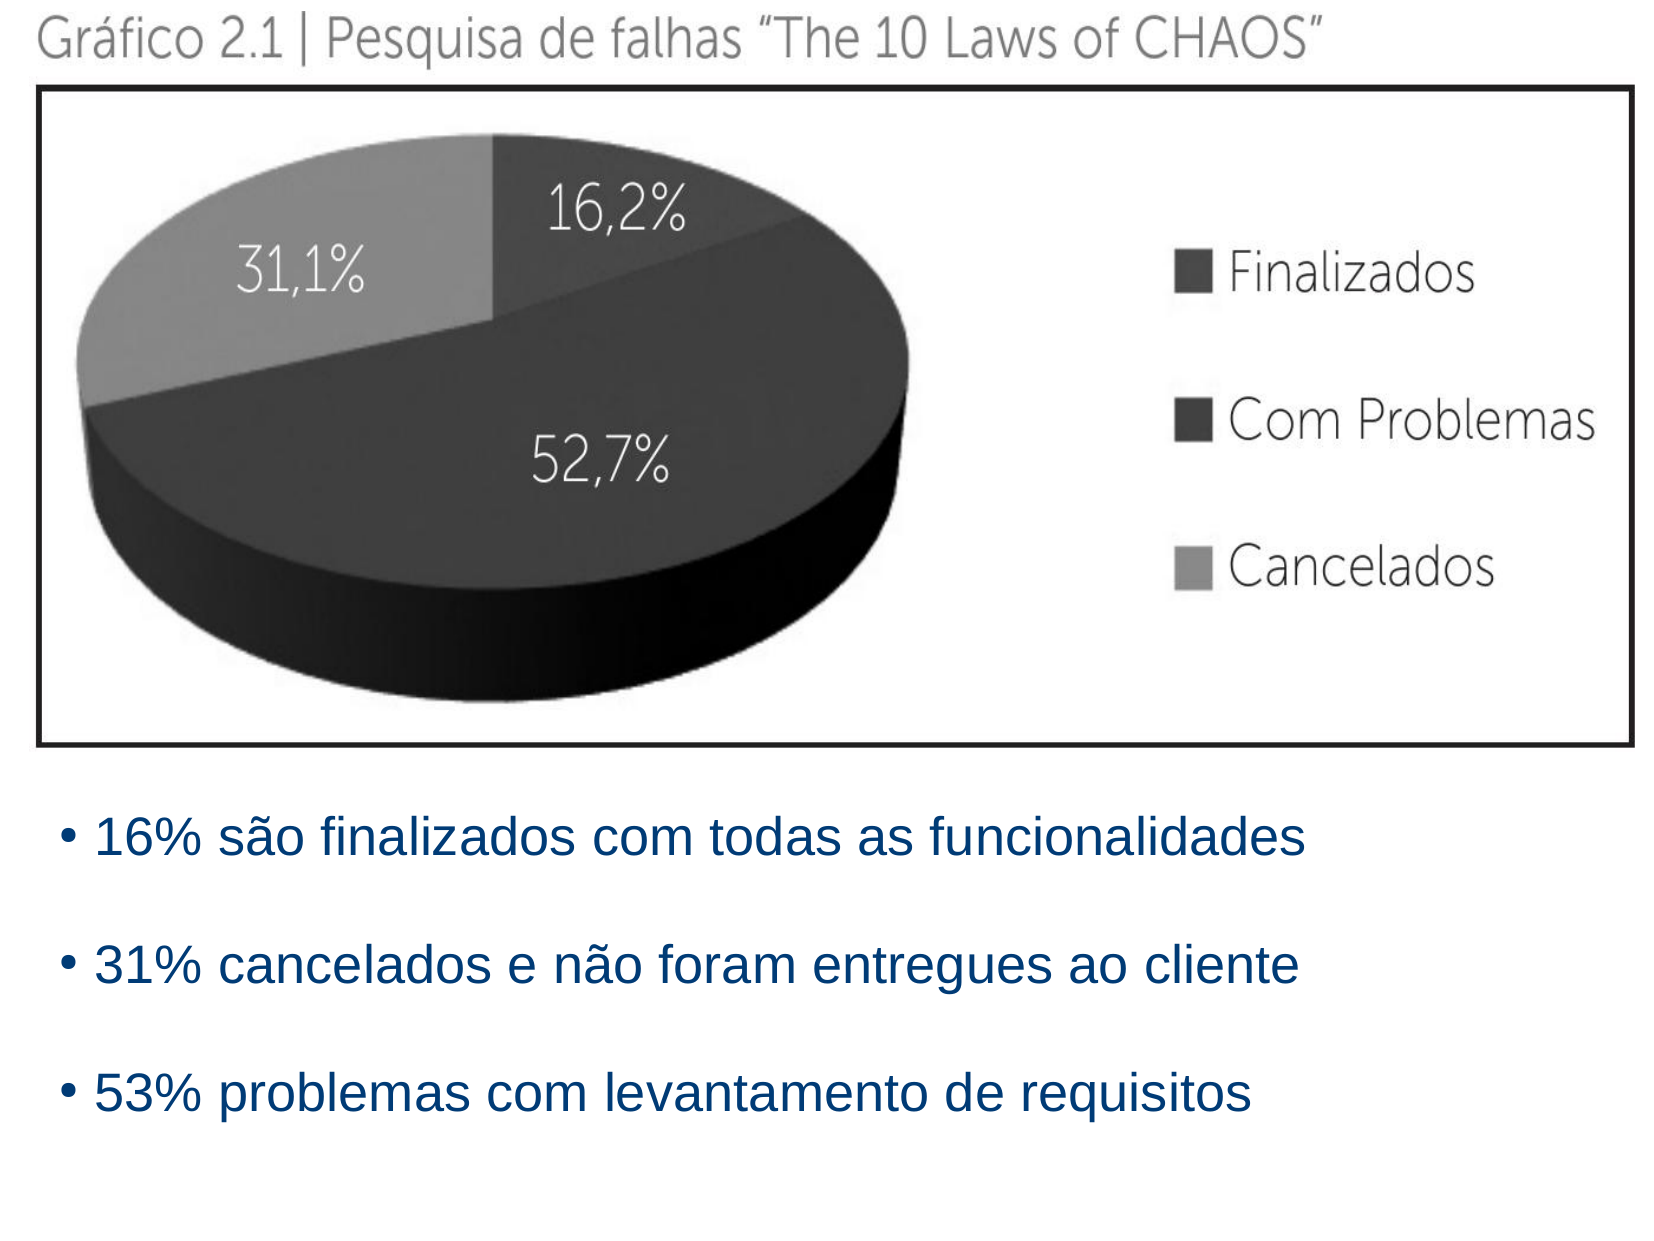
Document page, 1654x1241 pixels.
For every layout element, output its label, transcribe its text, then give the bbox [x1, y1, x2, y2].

picture [29, 11, 1642, 752]
list 16% são finalizados com todas as funcionalidades 31% cancelados e não foram entregues ao cliente 53% problemas com levantamento de requisitos [59, 797, 1595, 1211]
